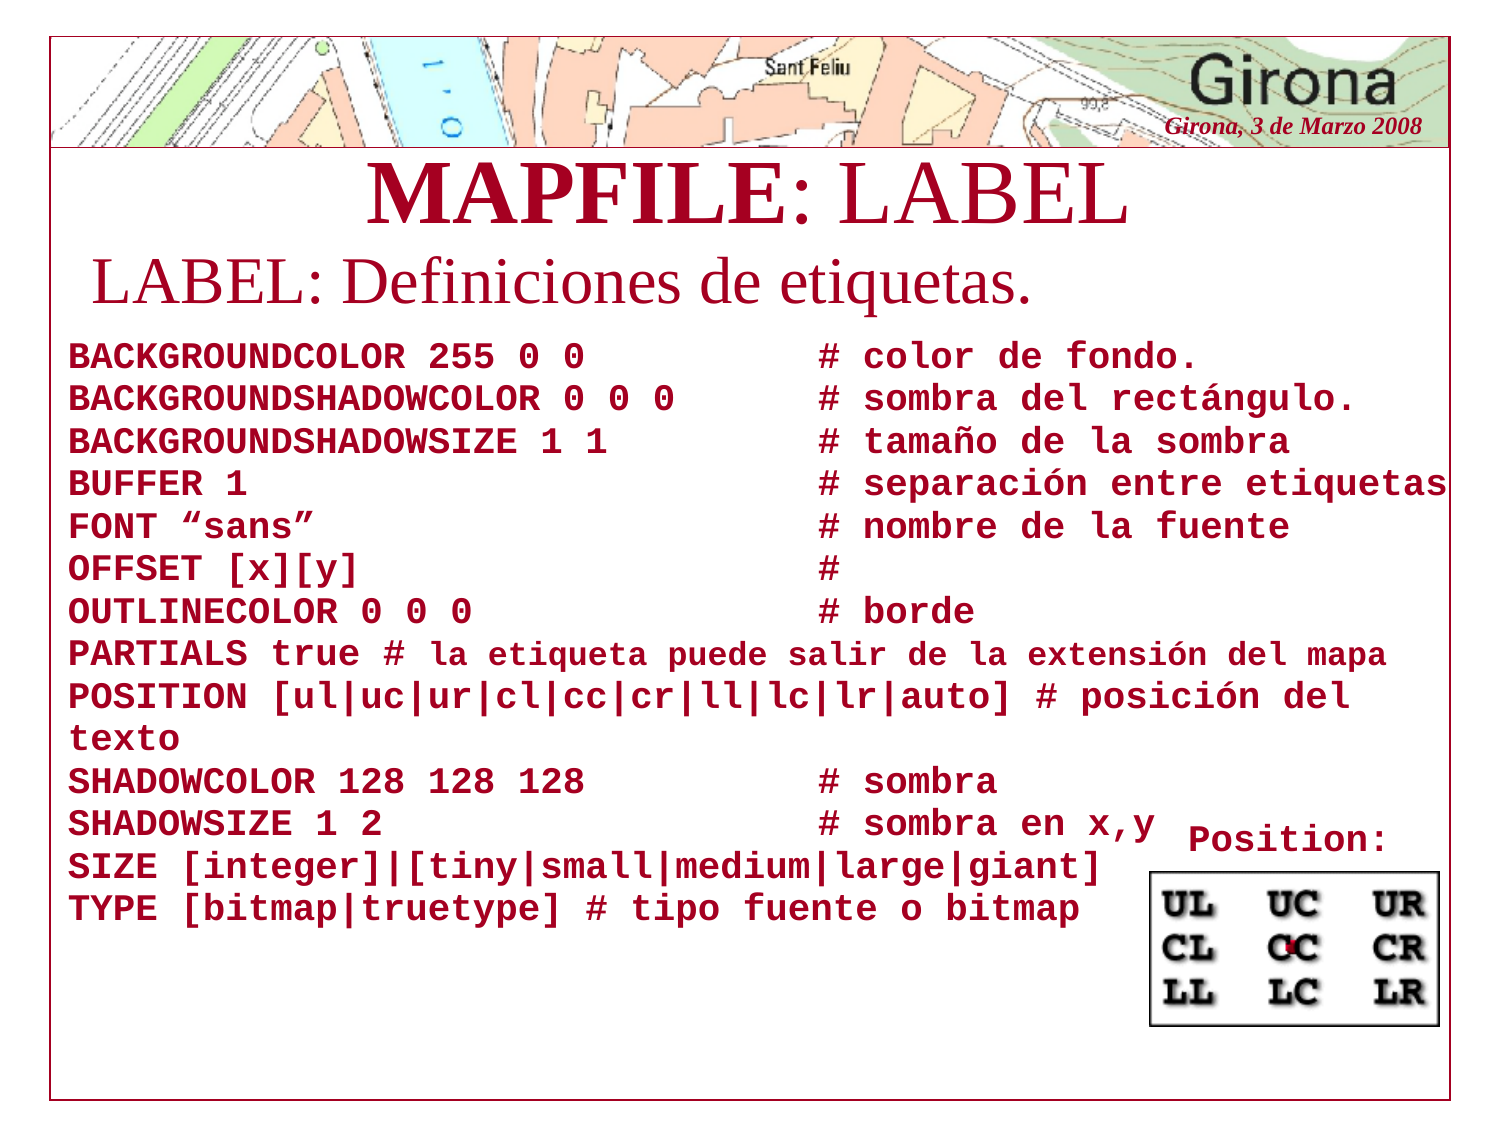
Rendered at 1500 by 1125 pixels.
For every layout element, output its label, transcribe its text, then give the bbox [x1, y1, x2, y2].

text_box Position: [1173, 812, 1406, 871]
list LABEL: Definiciones de etiquetas. [76, 242, 1427, 338]
picture [51, 37, 1448, 147]
picture [1149, 871, 1440, 1027]
text_box MAPFILE: LABEL [76, 109, 1424, 275]
text_box BACKGROUNDCOLOR 255 0 0 # color de fondo. BACKGROUNDSHADOWCOLOR 0 0 0 # sombra del rectángulo. BACKGROUNDSHADOWSIZE 1 1 # tamaño de la sombra BUFFER 1 # separación entre etiquetas FONT “sans” # nombre de la fuente OFFSET [x][y] # OUTLINECOLOR 0 0 0 # borde PARTIALS true # la etiqueta puede salir de la extensión del mapa POSITION [ul|uc|ur|cl|cc|cr|ll|lc|lr|auto] # posición del texto SHADOWCOLOR 128 128 128 # sombra SHADOWSIZE 1 2 # sombra en x,y SIZE [integer]|[tiny|small|medium|large|giant] TYPE [bitmap|truetype] # tipo fuente o bitmap [53, 329, 1500, 983]
